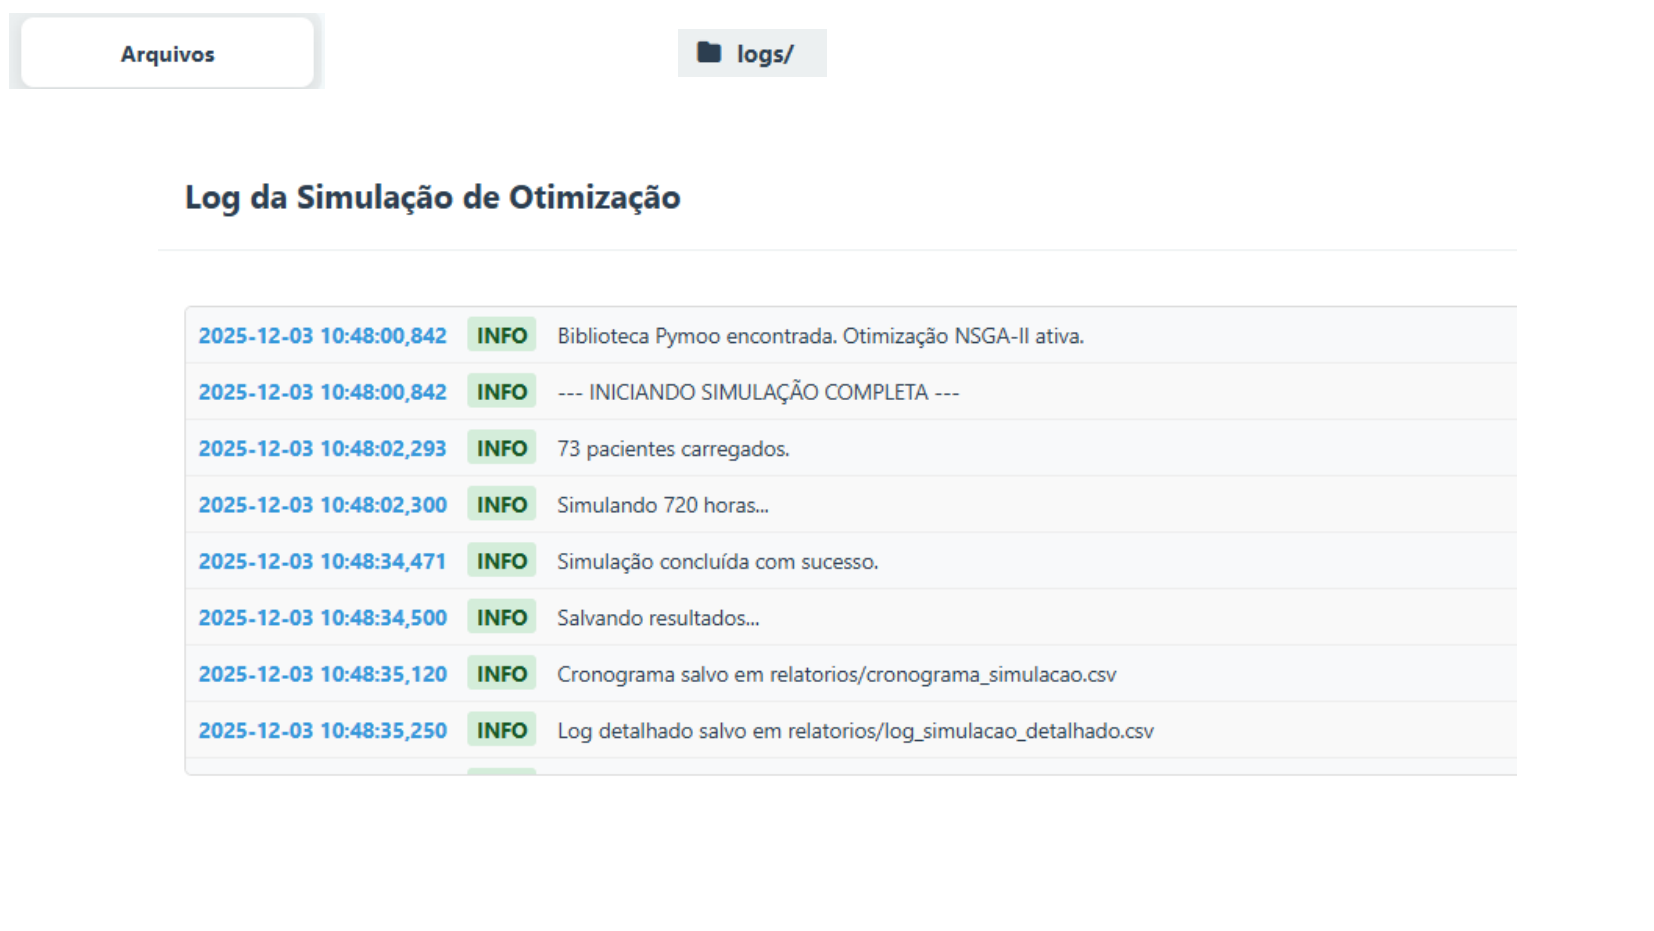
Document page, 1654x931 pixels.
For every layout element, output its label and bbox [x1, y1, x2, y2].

picture [678, 29, 827, 77]
picture [158, 154, 1517, 787]
picture [9, 13, 325, 89]
